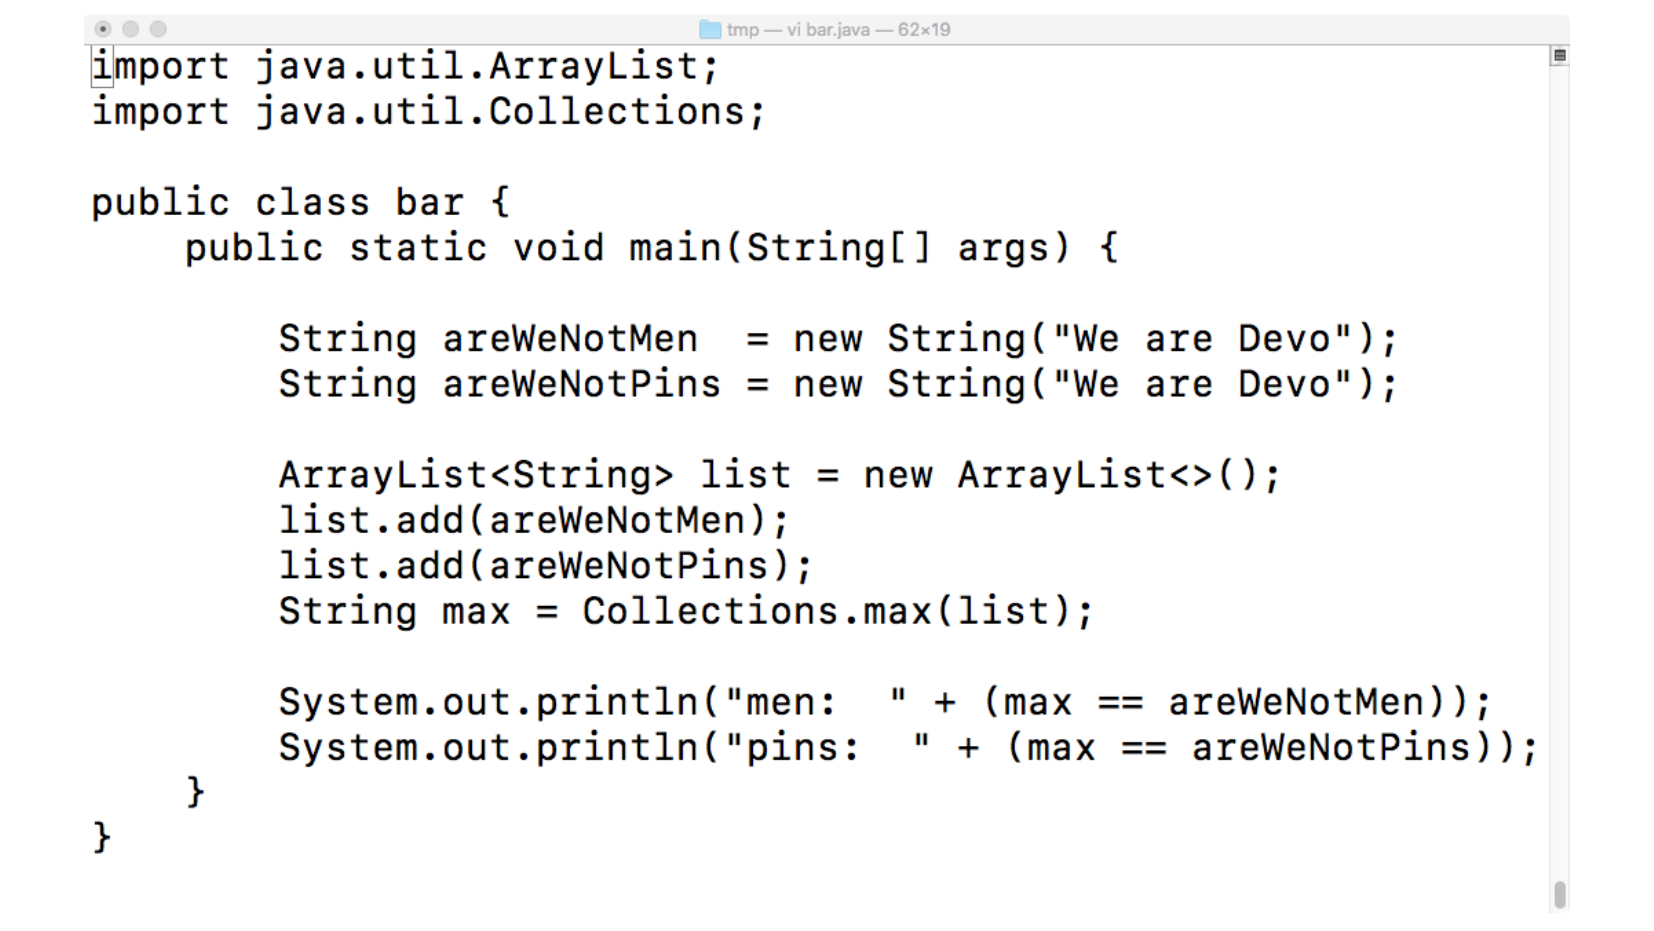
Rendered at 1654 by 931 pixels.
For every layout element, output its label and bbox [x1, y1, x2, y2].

picture [84, 14, 1570, 913]
